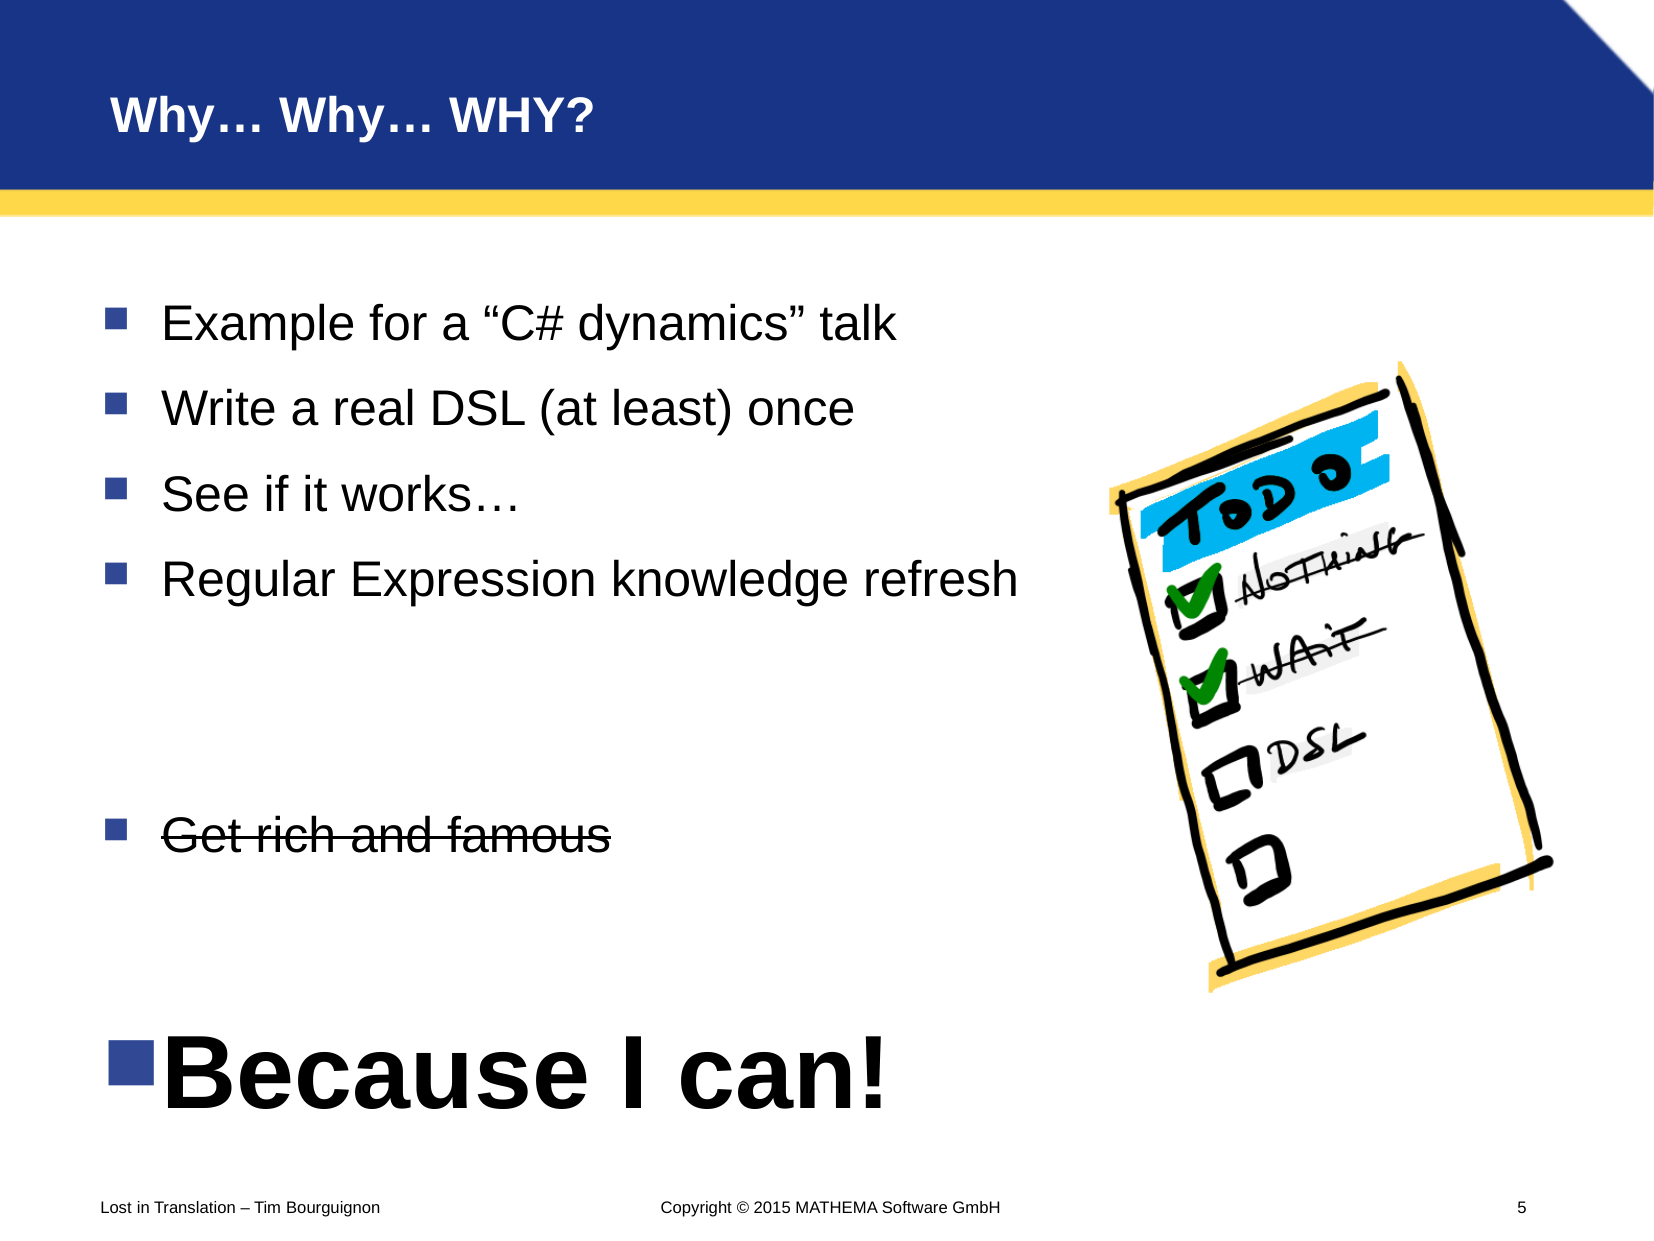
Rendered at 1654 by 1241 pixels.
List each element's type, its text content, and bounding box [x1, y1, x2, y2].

picture [0, 0, 1654, 1241]
list Example for a “C# dynamics” talk Write a real DSL (at least) once See if it works… Regular Expression knowledge refresh Get rich and famous Because I can! [101, 295, 1528, 1139]
title Why… Why… WHY? [110, 69, 1182, 162]
